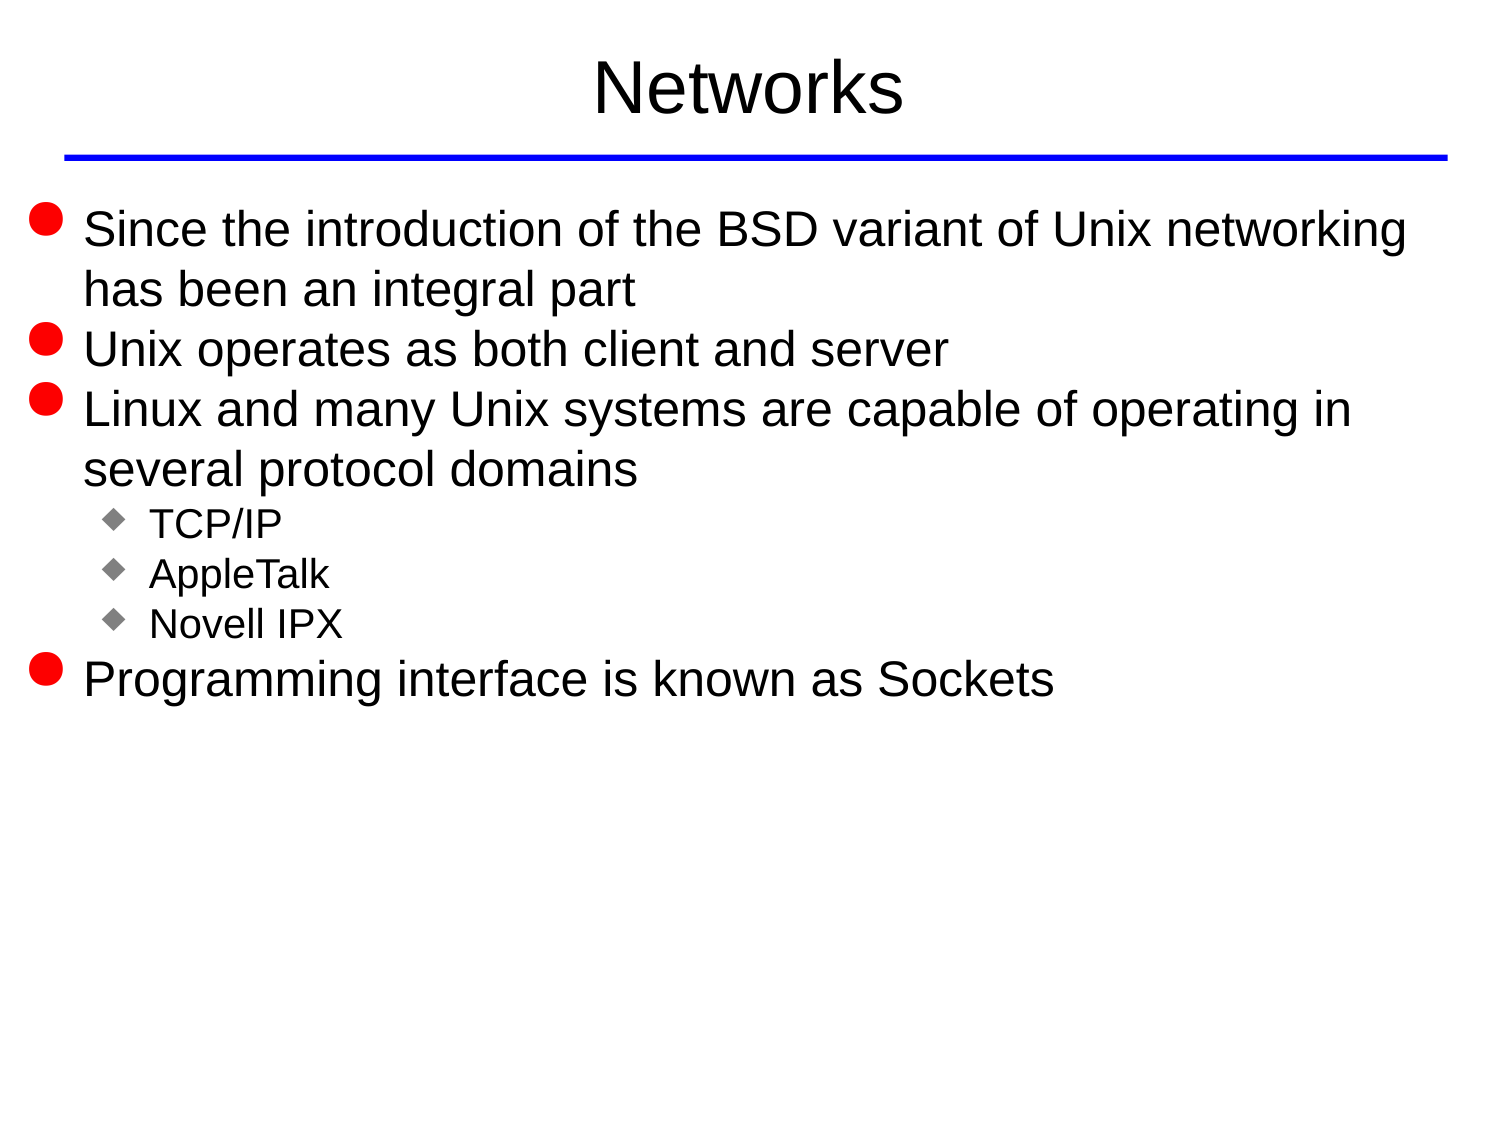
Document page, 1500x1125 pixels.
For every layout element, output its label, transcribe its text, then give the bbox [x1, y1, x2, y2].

title Networks [115, 21, 1382, 147]
list Since the introduction of the BSD variant of Unix networking has been an integral part Unix operates as both client and server Linux and many Unix systems are capable of operating in several protocol domains TCP/IP AppleTalk Novell IPX Programming interface is known as Sockets [11, 189, 1461, 1029]
